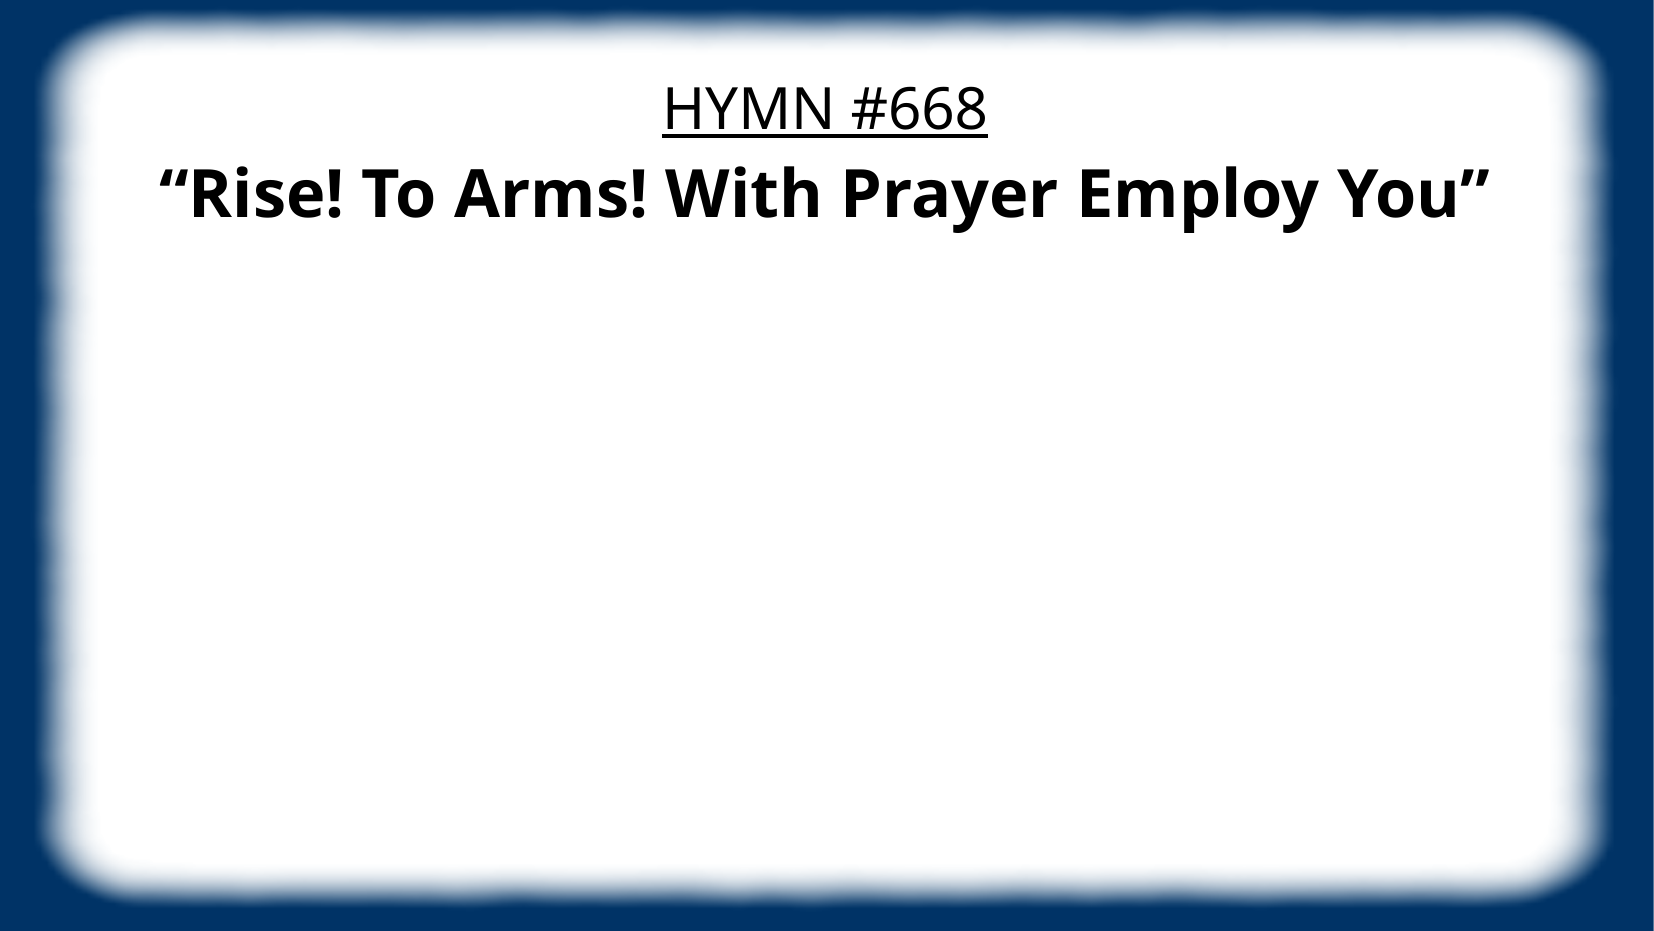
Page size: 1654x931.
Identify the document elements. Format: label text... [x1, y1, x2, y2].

text_box HYMN #668 “Rise! To Arms! With Prayer Employ You” [90, 60, 1561, 241]
picture [0, 0, 1654, 931]
